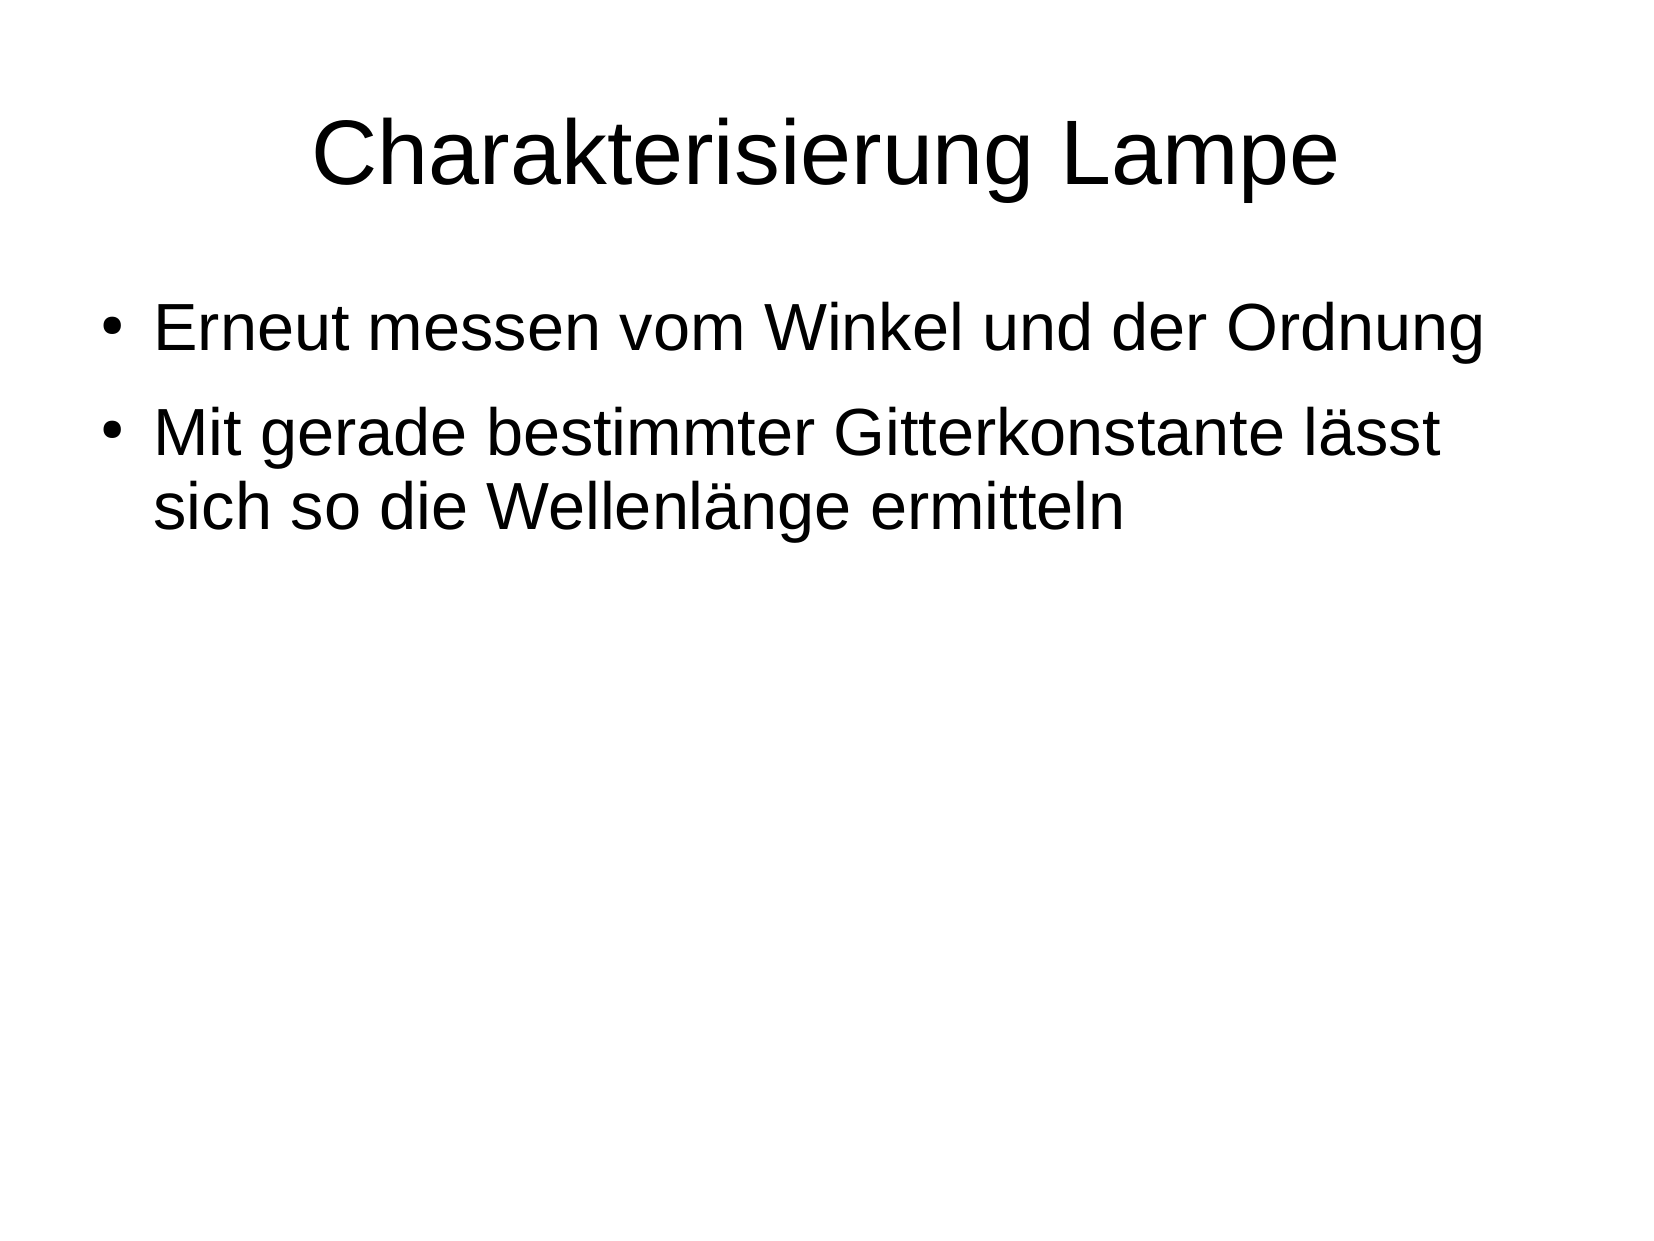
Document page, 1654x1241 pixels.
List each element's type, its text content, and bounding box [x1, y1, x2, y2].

list Erneut messen vom Winkel und der Ordnung Mit gerade bestimmter Gitterkonstante lässt sich so die Wellenlänge ermitteln [82, 290, 1571, 567]
title Charakterisierung Lampe [82, 49, 1571, 257]
